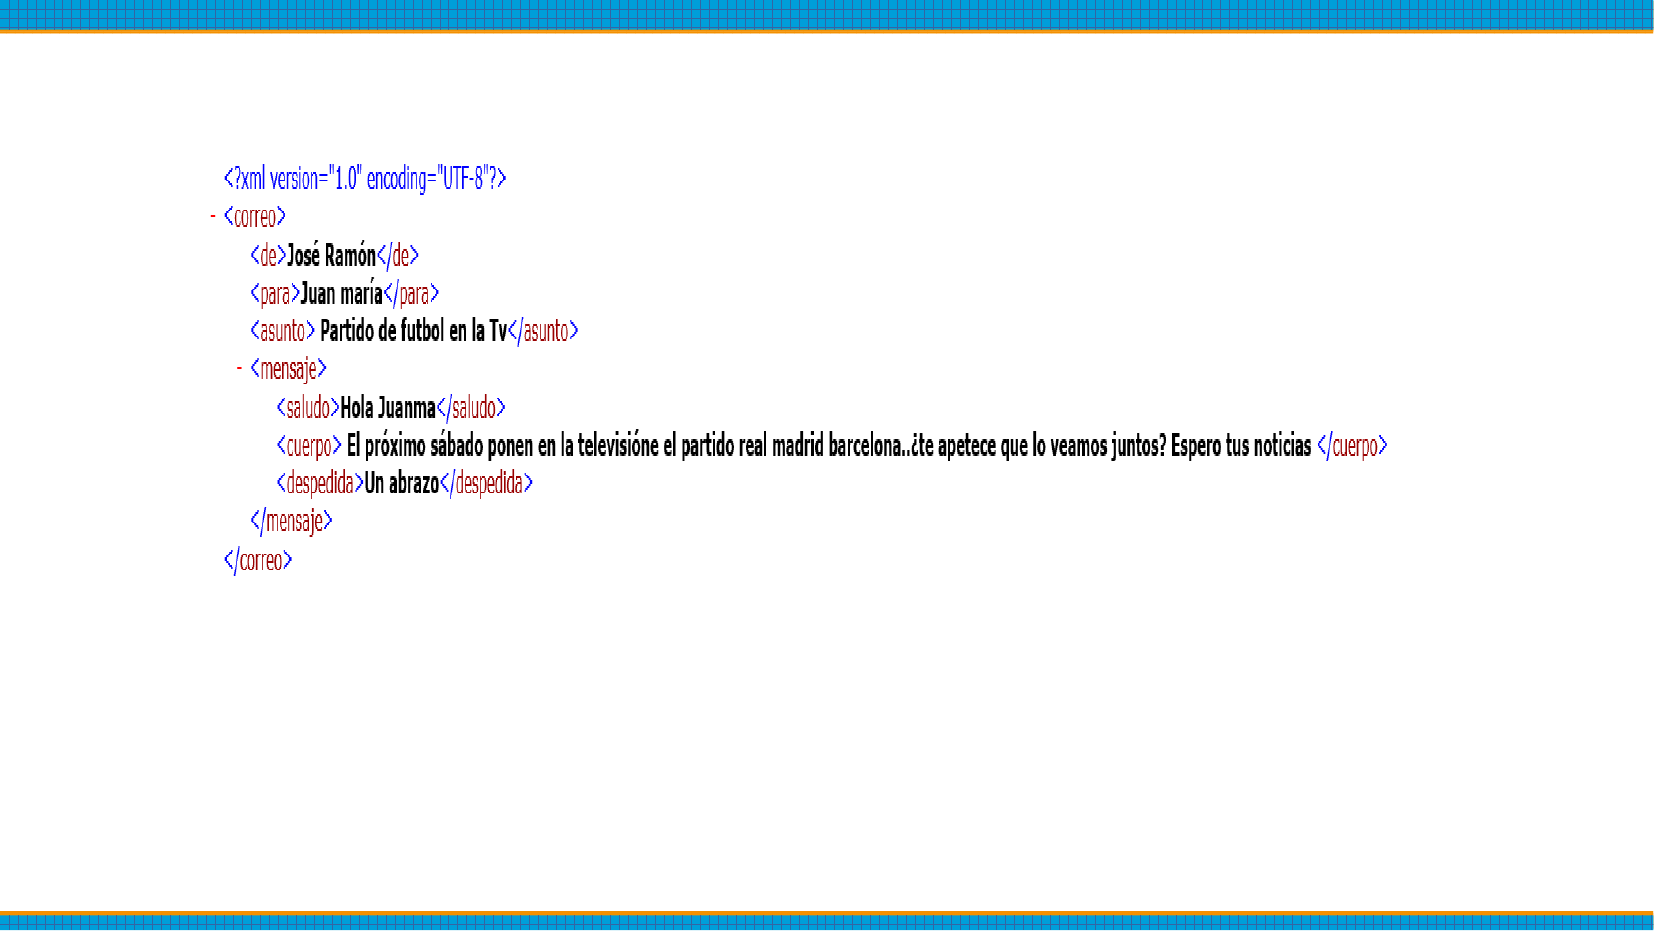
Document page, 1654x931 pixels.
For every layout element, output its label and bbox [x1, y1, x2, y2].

picture [206, 118, 1491, 804]
